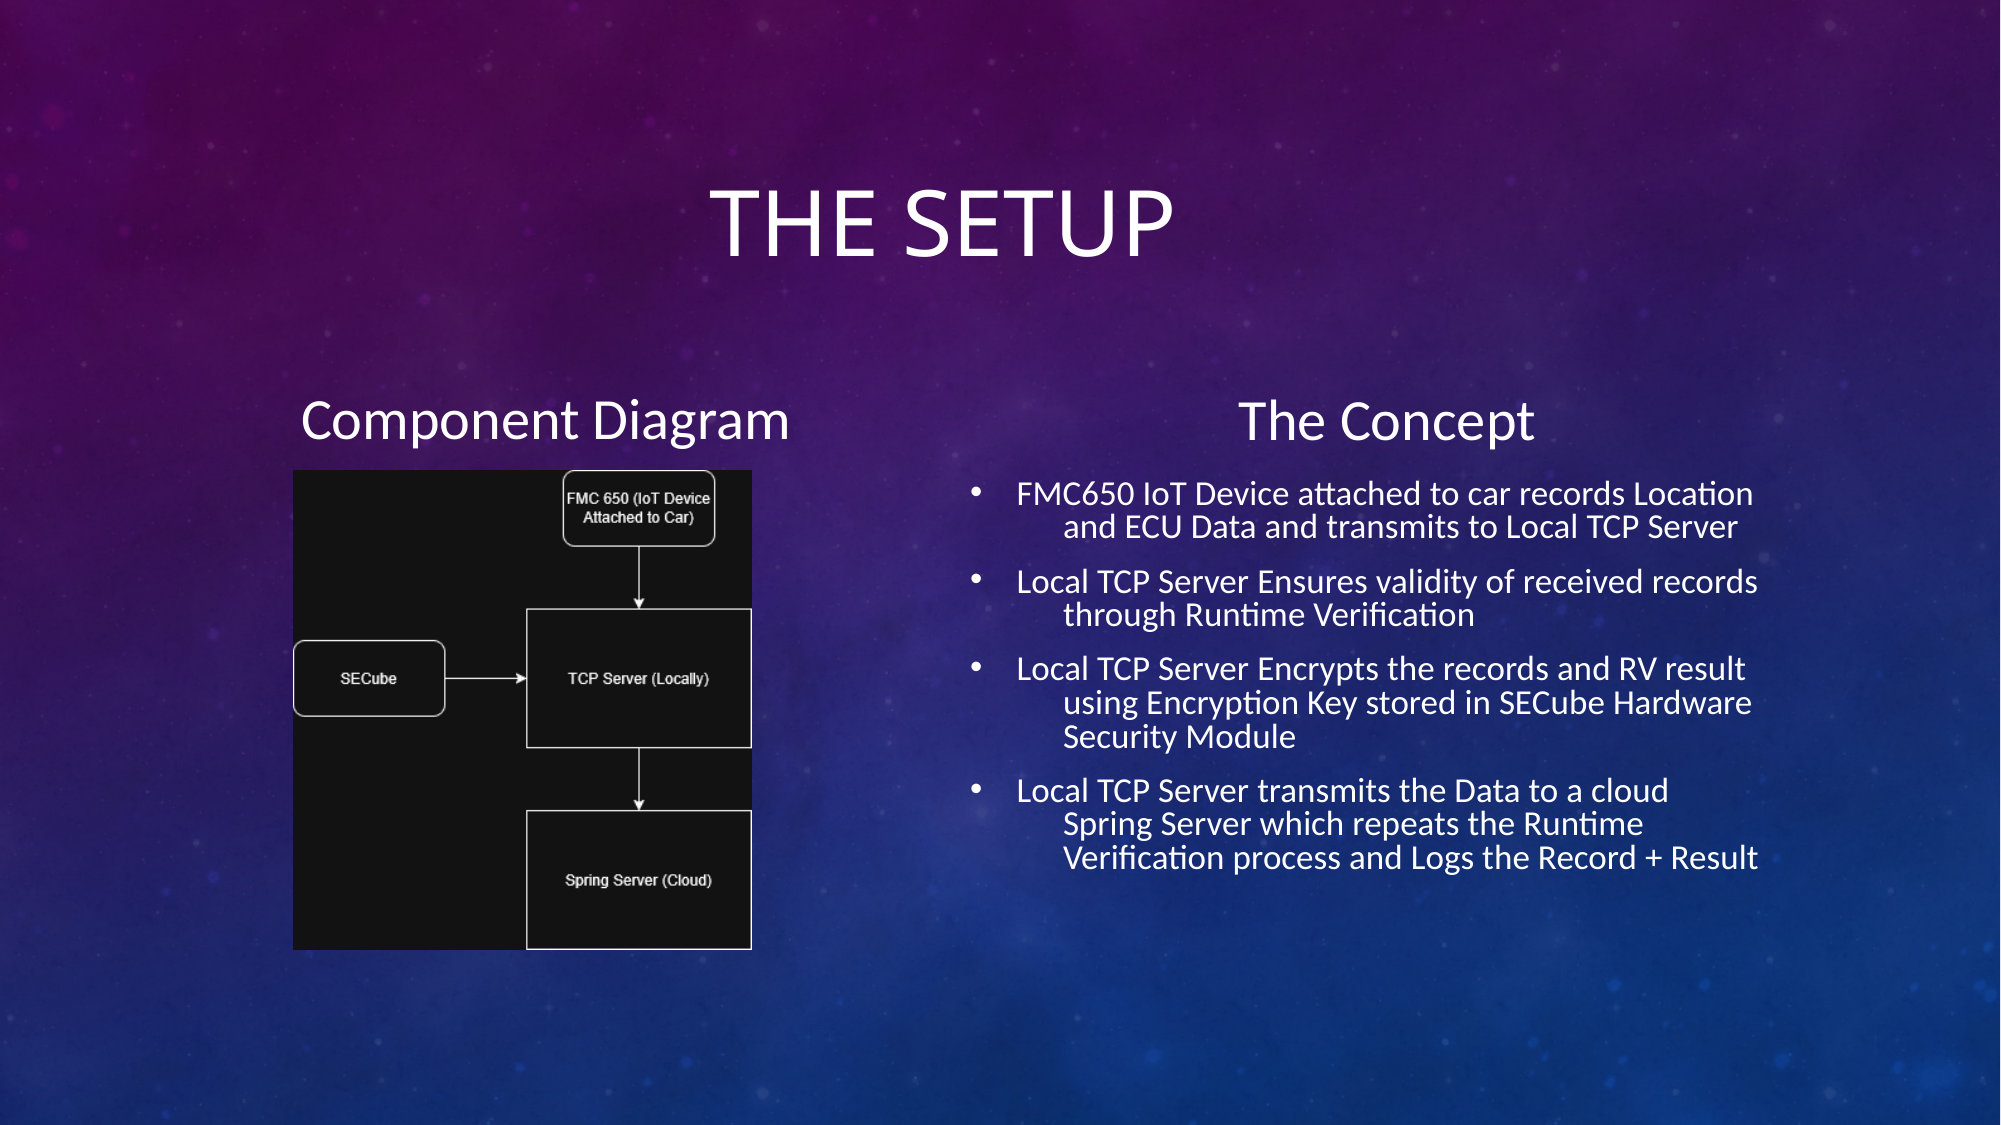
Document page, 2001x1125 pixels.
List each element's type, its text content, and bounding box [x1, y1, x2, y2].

list FMC650 IoT Device attached to car records Location and ECU Data and transmits to Local TCP Server Local TCP Server Ensures validity of received records through Runtime Verification Local TCP Server Encrypts the records and RV result using Encryption Key stored in SECube Hardware Security Module Local TCP Server transmits the Data to a cloud Spring Server which repeats the Runtime Verification process and Logs the Record + Result [955, 470, 1775, 951]
title The setup [112, 99, 1775, 339]
picture [293, 470, 752, 951]
list Component Diagram [159, 363, 933, 459]
list The Concept [999, 365, 1775, 460]
